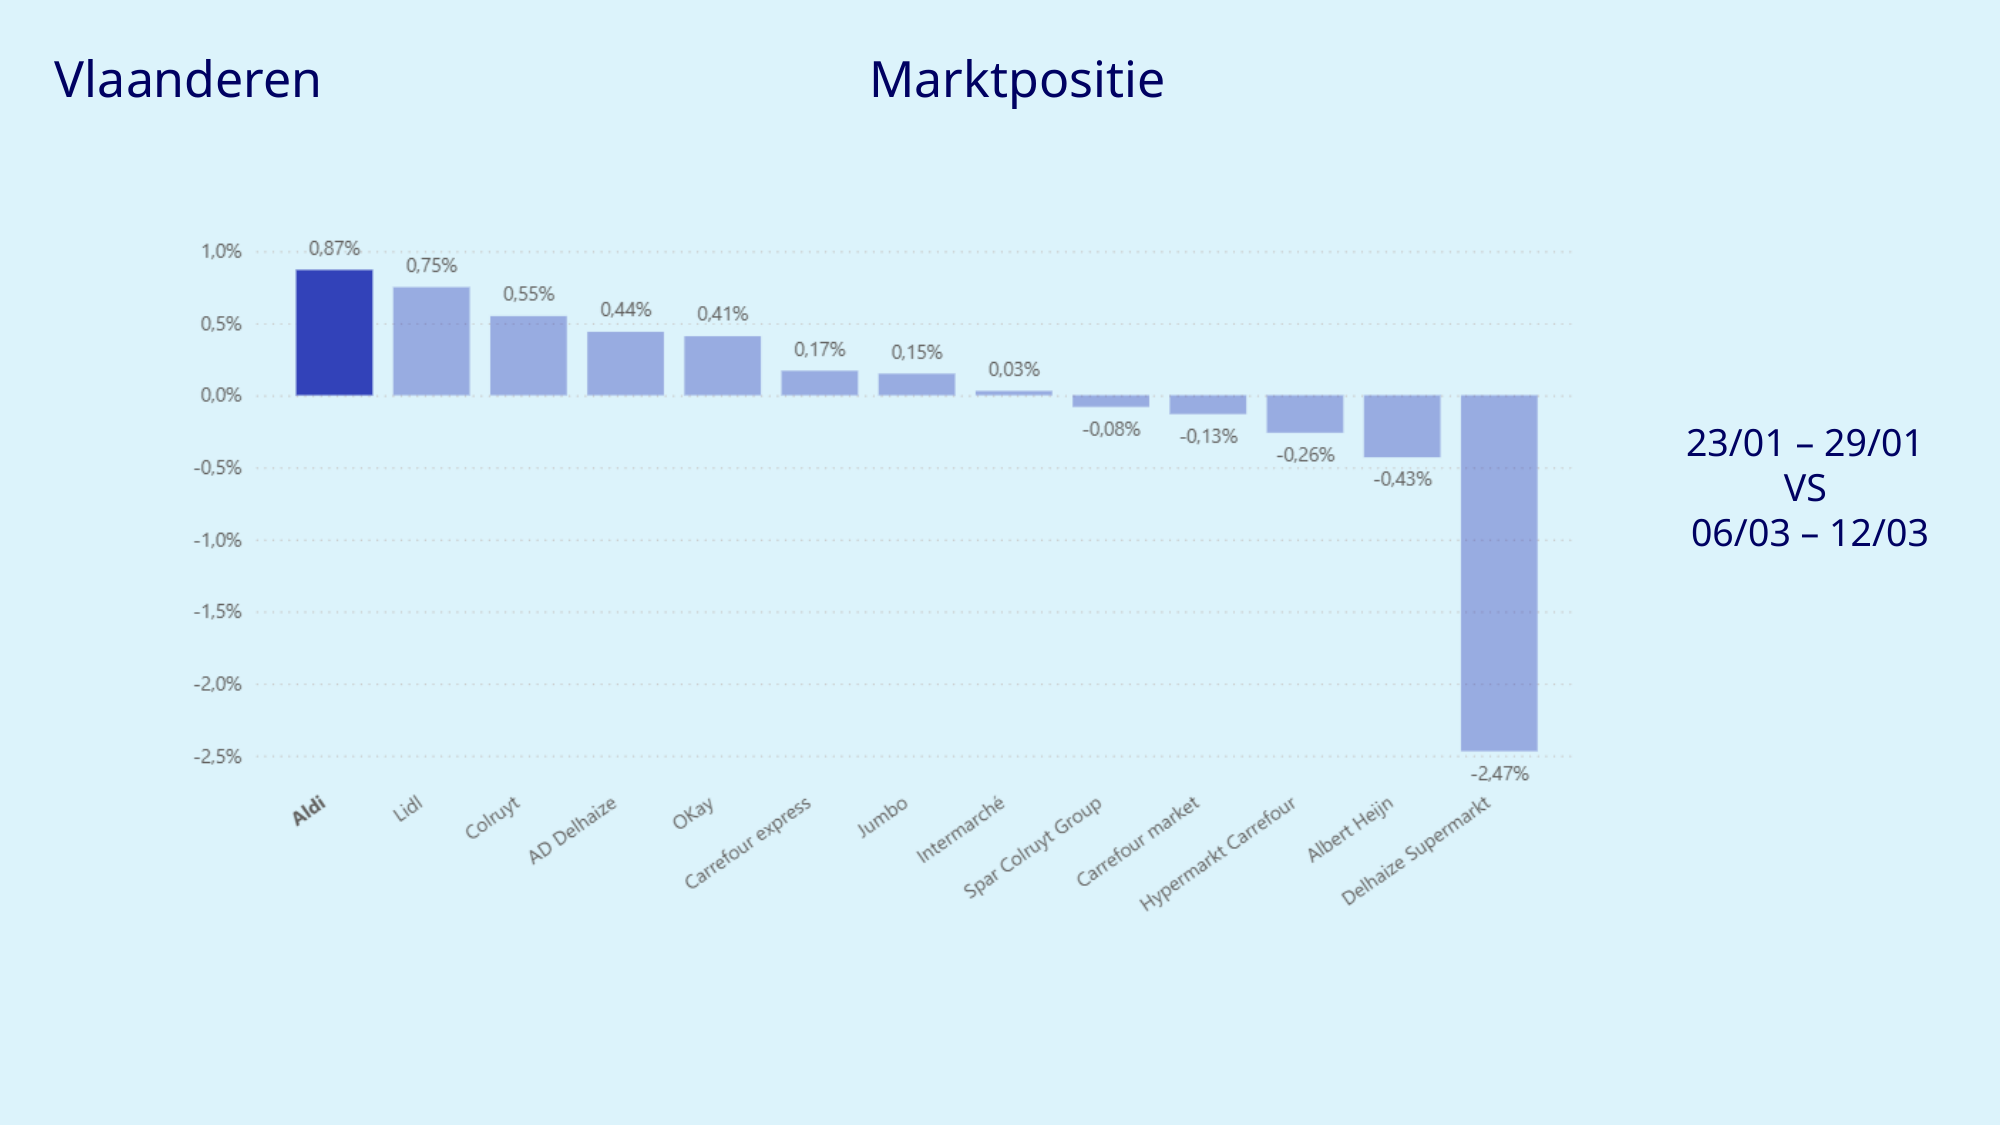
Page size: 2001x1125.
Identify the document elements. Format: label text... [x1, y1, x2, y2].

picture [176, 194, 1605, 931]
text_box Marktpositie [854, 39, 1269, 116]
text_box Vlaanderen [39, 39, 412, 116]
text_box 23/01 – 29/01 VS 06/03 – 12/03 [1605, 411, 2000, 563]
